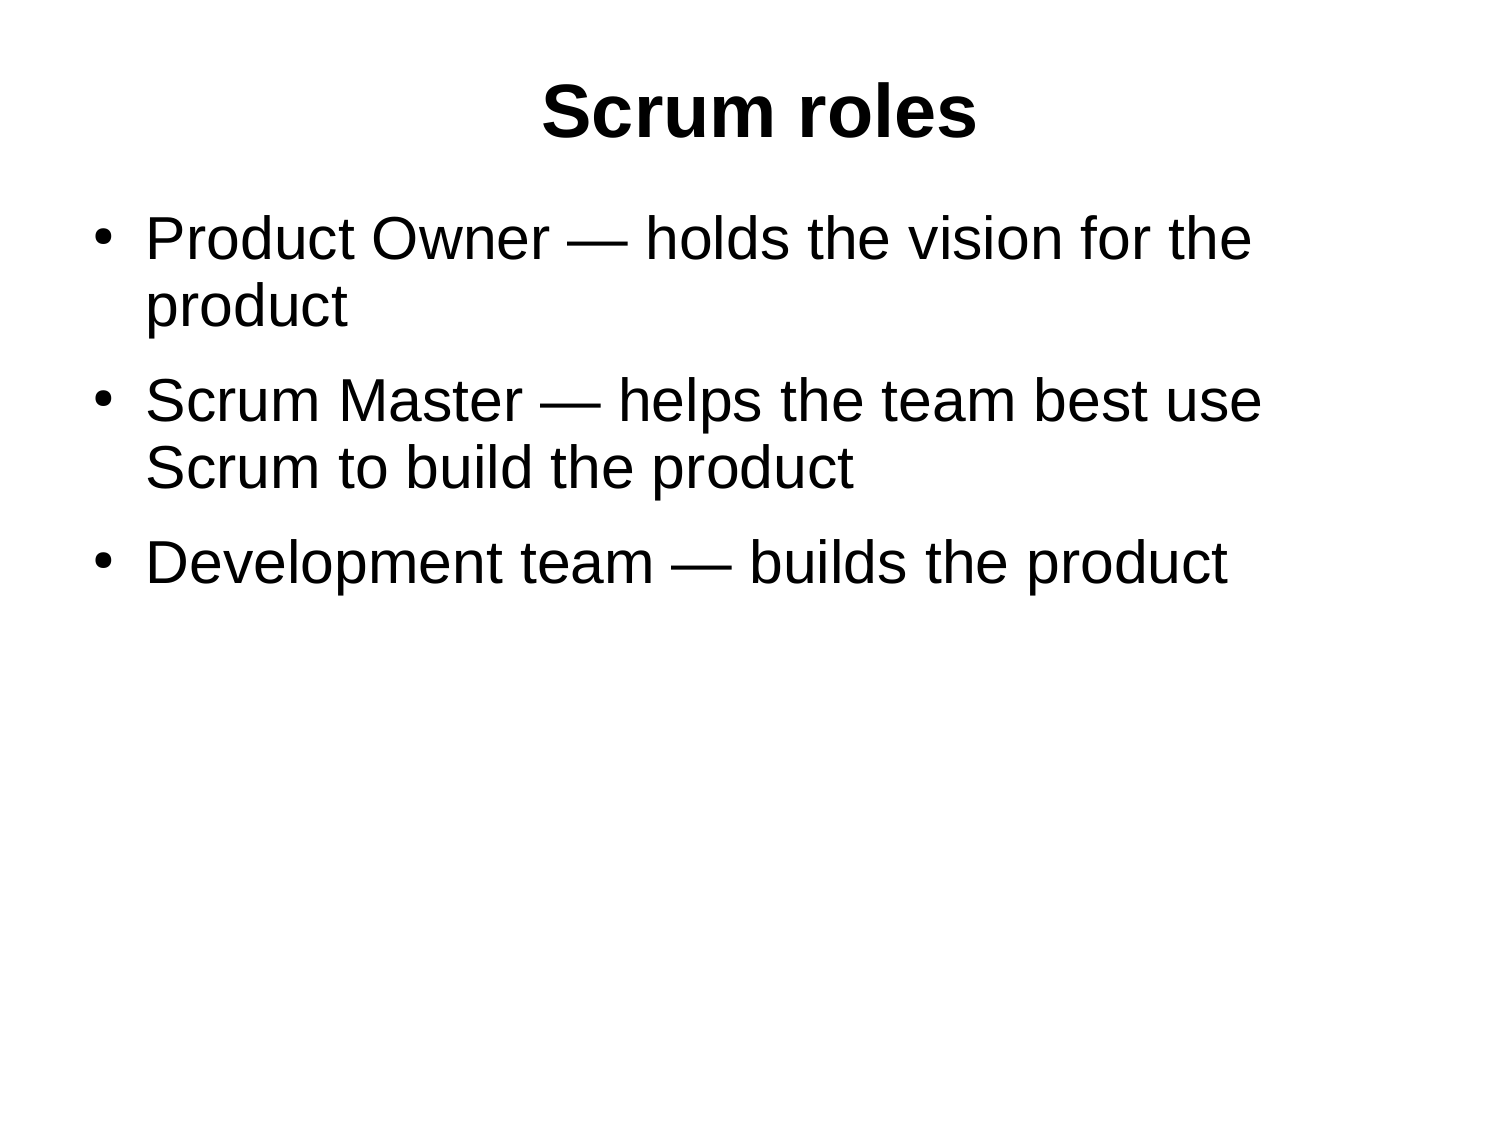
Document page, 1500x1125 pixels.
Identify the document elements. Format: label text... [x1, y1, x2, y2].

list Product Owner — holds the vision for the product Scrum Master — helps the team best use Scrum to build the product Development team — builds the product [75, 204, 1395, 1075]
title Scrum roles [75, 44, 1425, 177]
